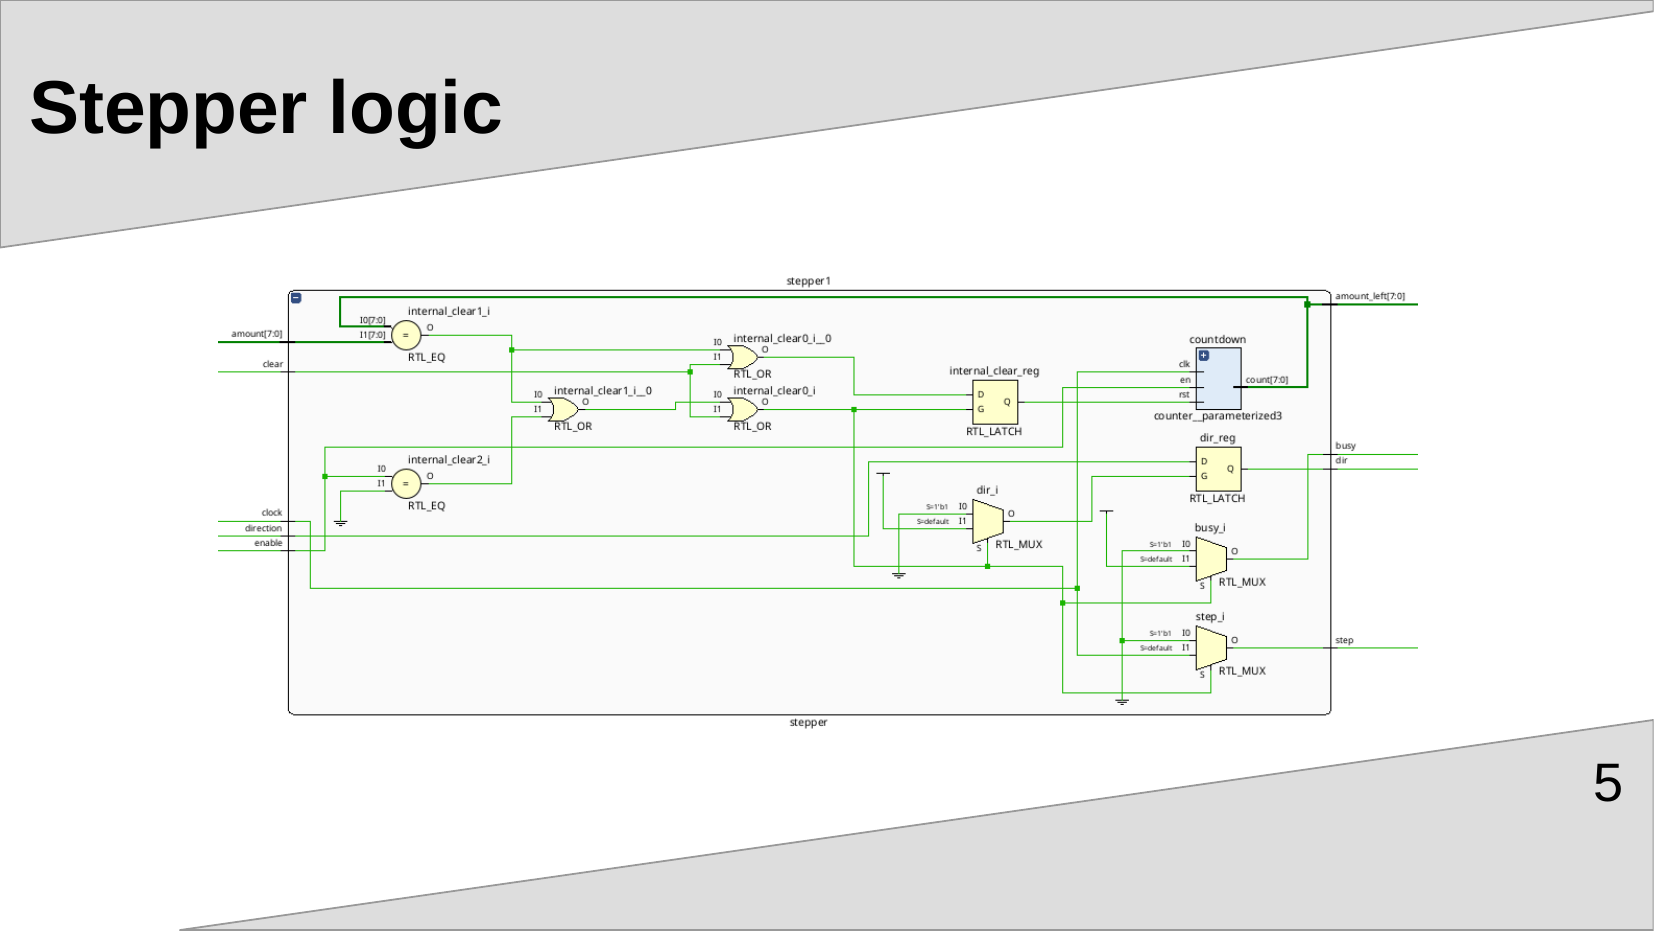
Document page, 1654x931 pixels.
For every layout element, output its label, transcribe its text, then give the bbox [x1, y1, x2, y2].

picture [218, 271, 1418, 729]
title Stepper logic [29, 29, 1506, 187]
